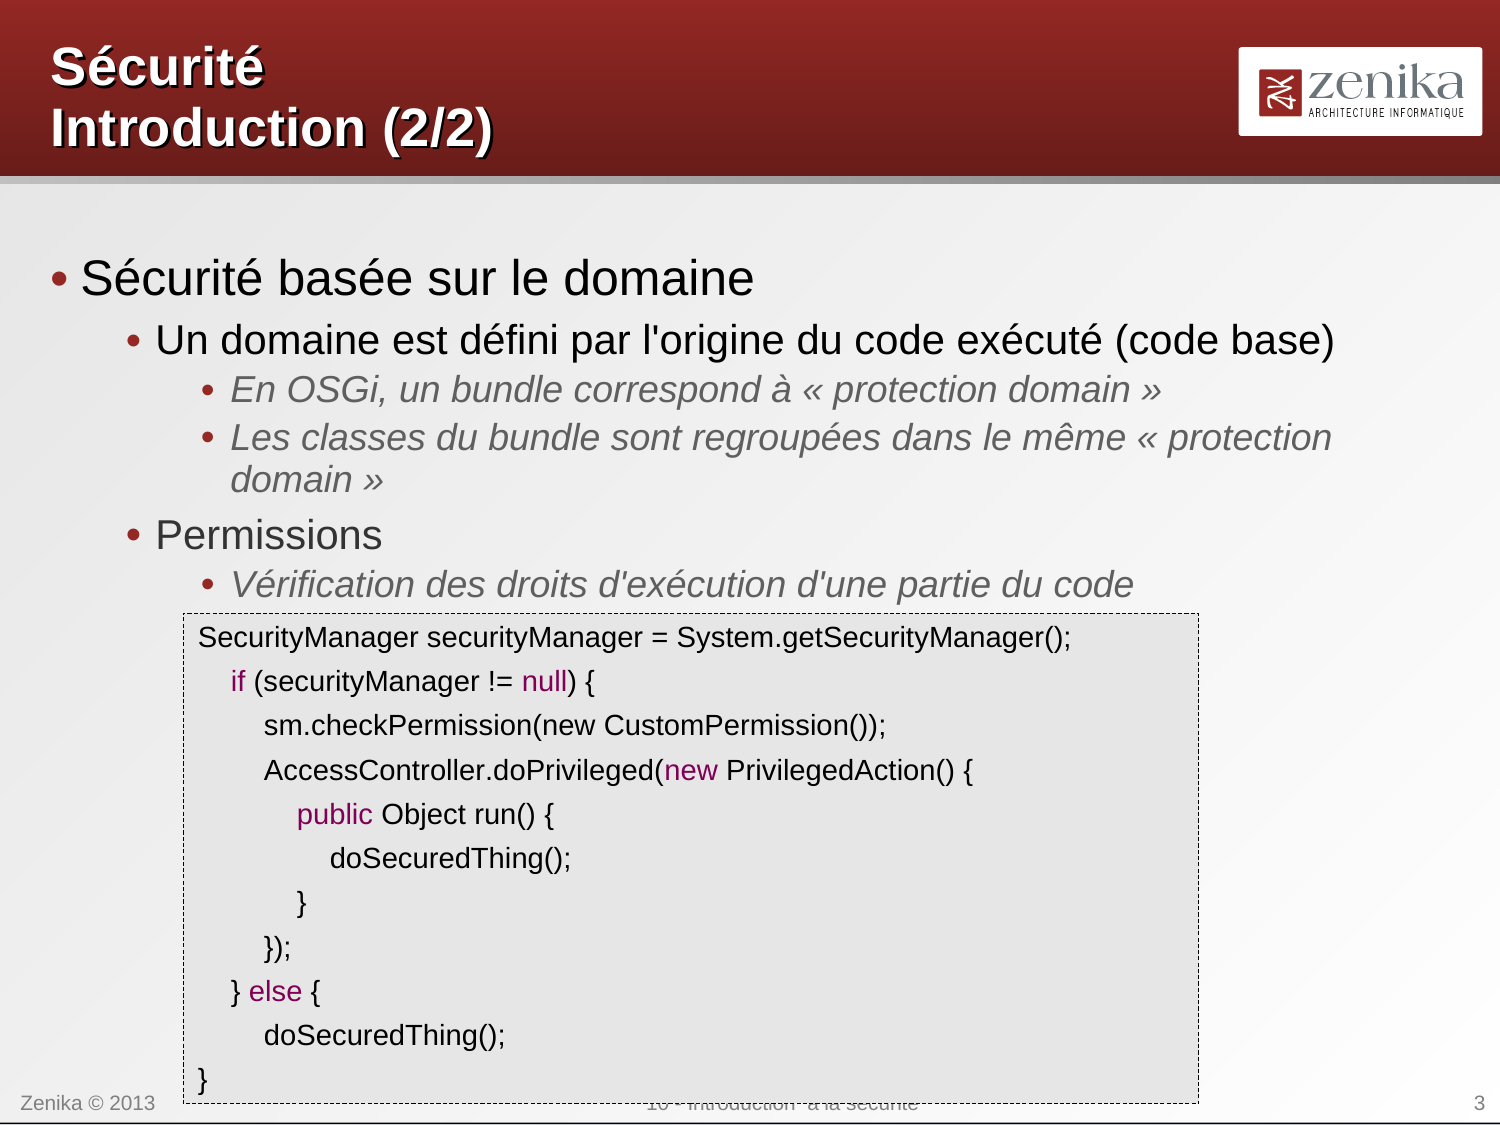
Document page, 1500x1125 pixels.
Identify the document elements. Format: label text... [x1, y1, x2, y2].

title Sécurité Introduction (2/2) [50, 15, 1206, 180]
list SecurityManager securityManager = System.getSecurityManager(); if (securityManager != null) { sm.checkPermission(new CustomPermission()); AccessController.doPrivileged(new PrivilegedAction() { public Object run() { doSecuredThing(); } }); } else { doSecuredThing(); } [183, 613, 1199, 1104]
picture [1257, 58, 1464, 125]
list Sécurité basée sur le domaine Un domaine est défini par l'origine du code exécuté (code base) En OSGi, un bundle correspond à « protection domain » Les classes du bundle sont regroupées dans le même « protection domain » Permissions Vérification des droits d'exécution d'une partie du code [50, 249, 1435, 1064]
